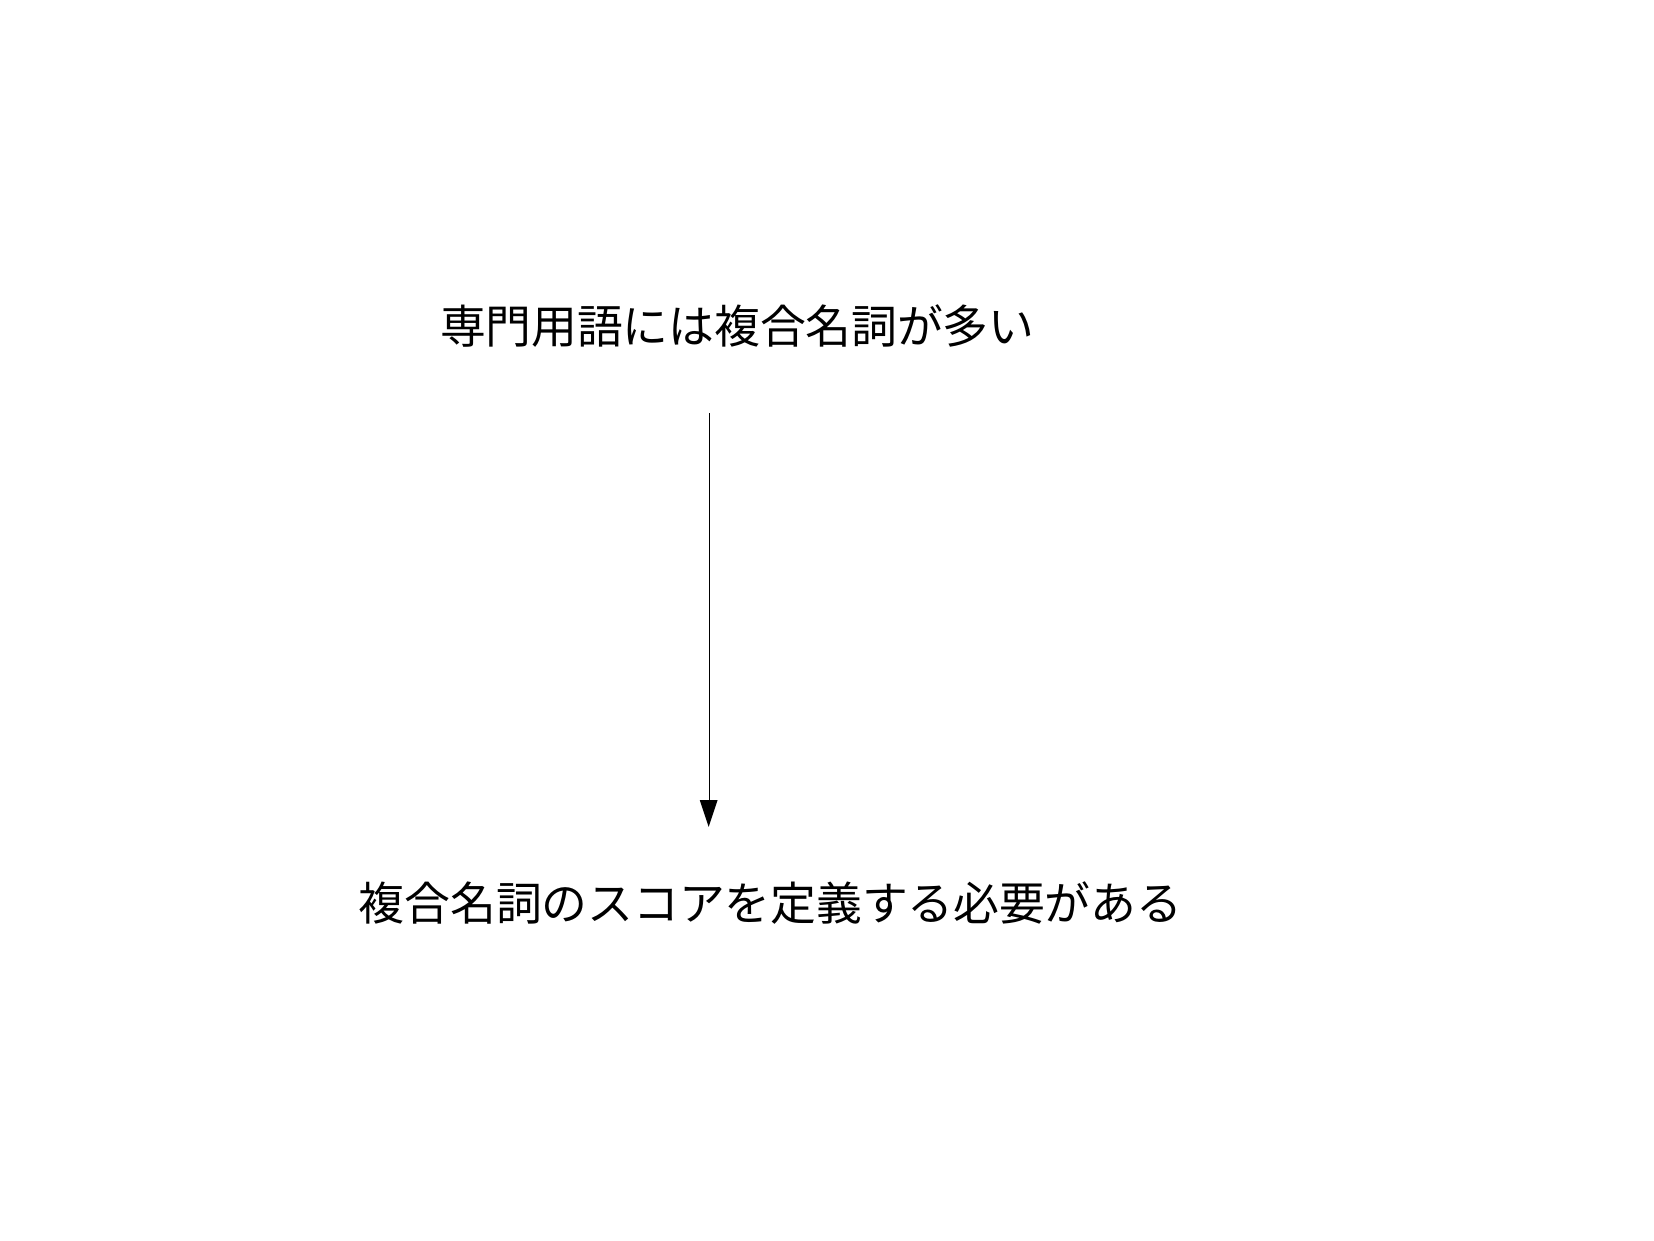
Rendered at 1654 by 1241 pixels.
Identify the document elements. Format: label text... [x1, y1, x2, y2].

text_box 専門用語には複合名詞が多い [425, 283, 1134, 357]
text_box 複合名詞のスコアを定義する必要がある [344, 860, 1359, 934]
